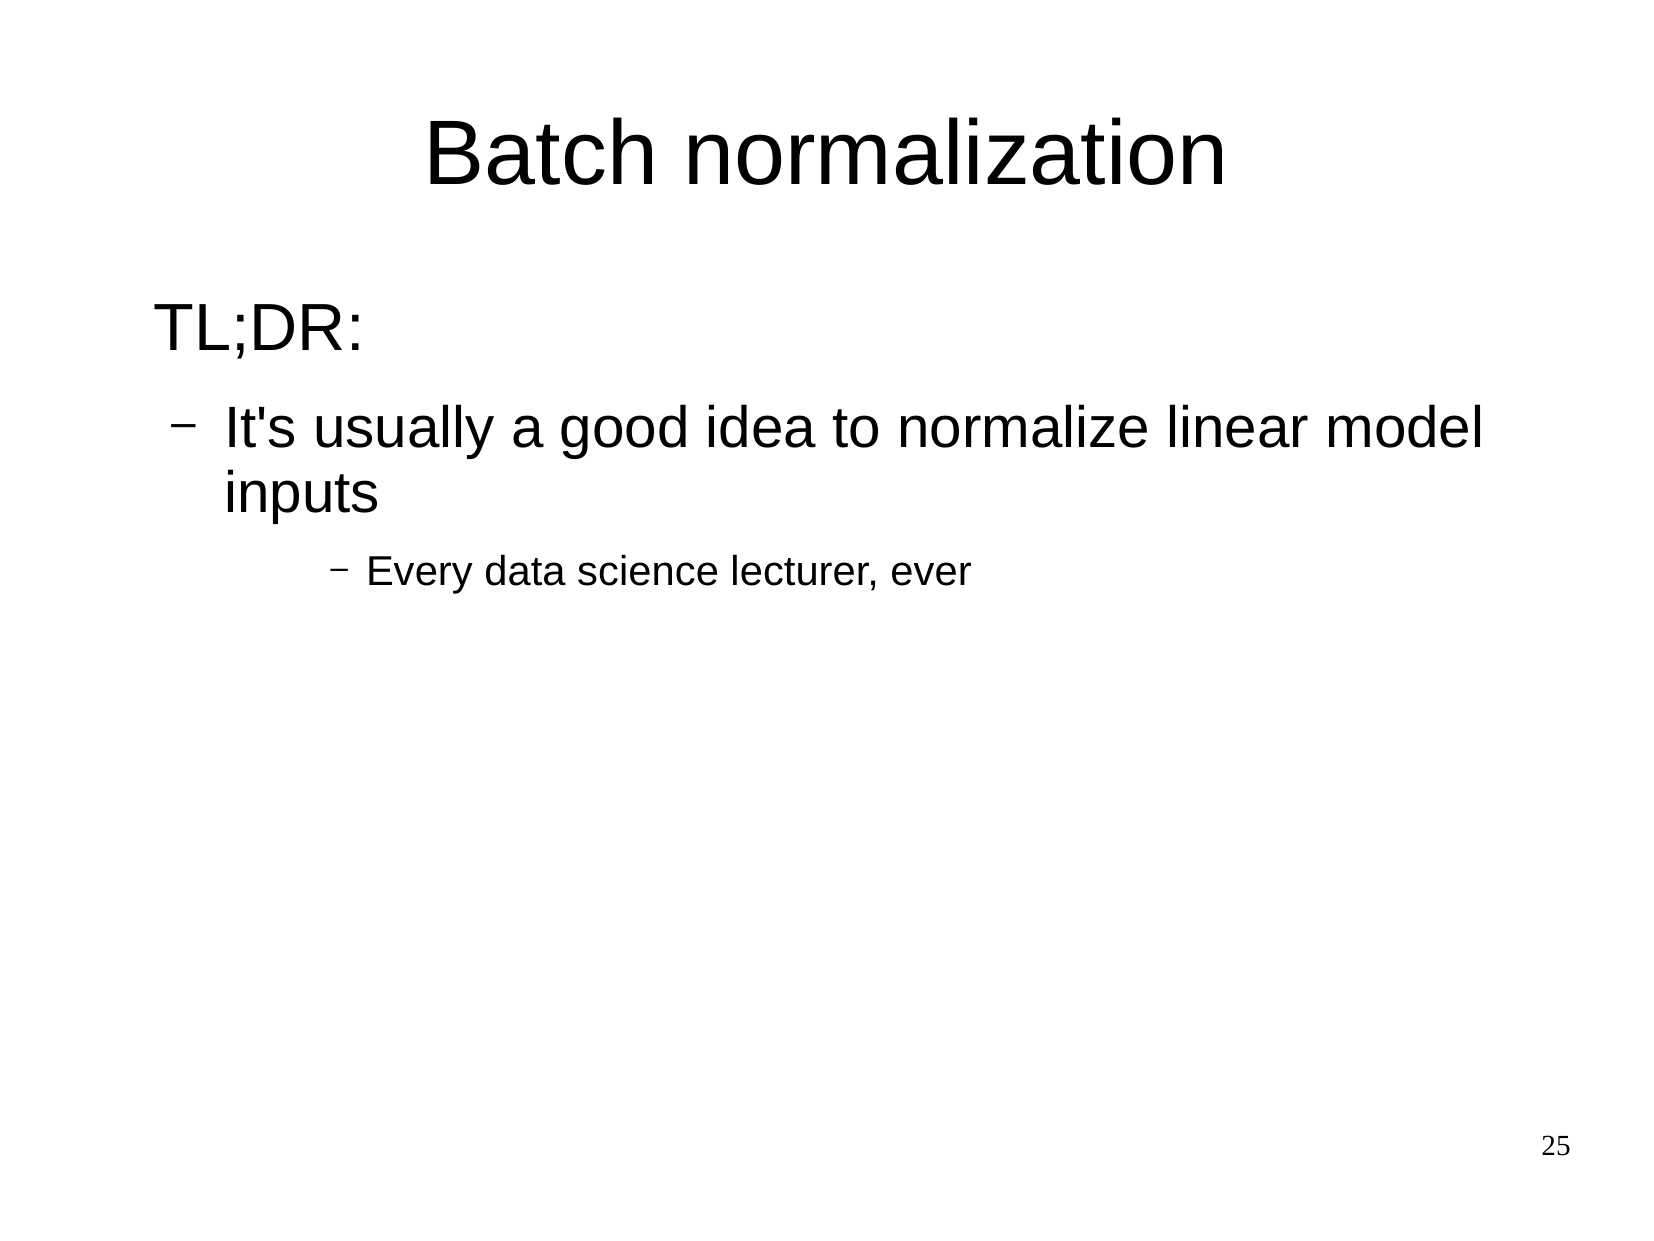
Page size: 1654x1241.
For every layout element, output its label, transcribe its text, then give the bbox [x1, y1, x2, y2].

list TL;DR: It's usually a good idea to normalize linear model inputs Every data science lecturer, ever [82, 290, 1571, 1010]
title Batch normalization [82, 49, 1571, 257]
